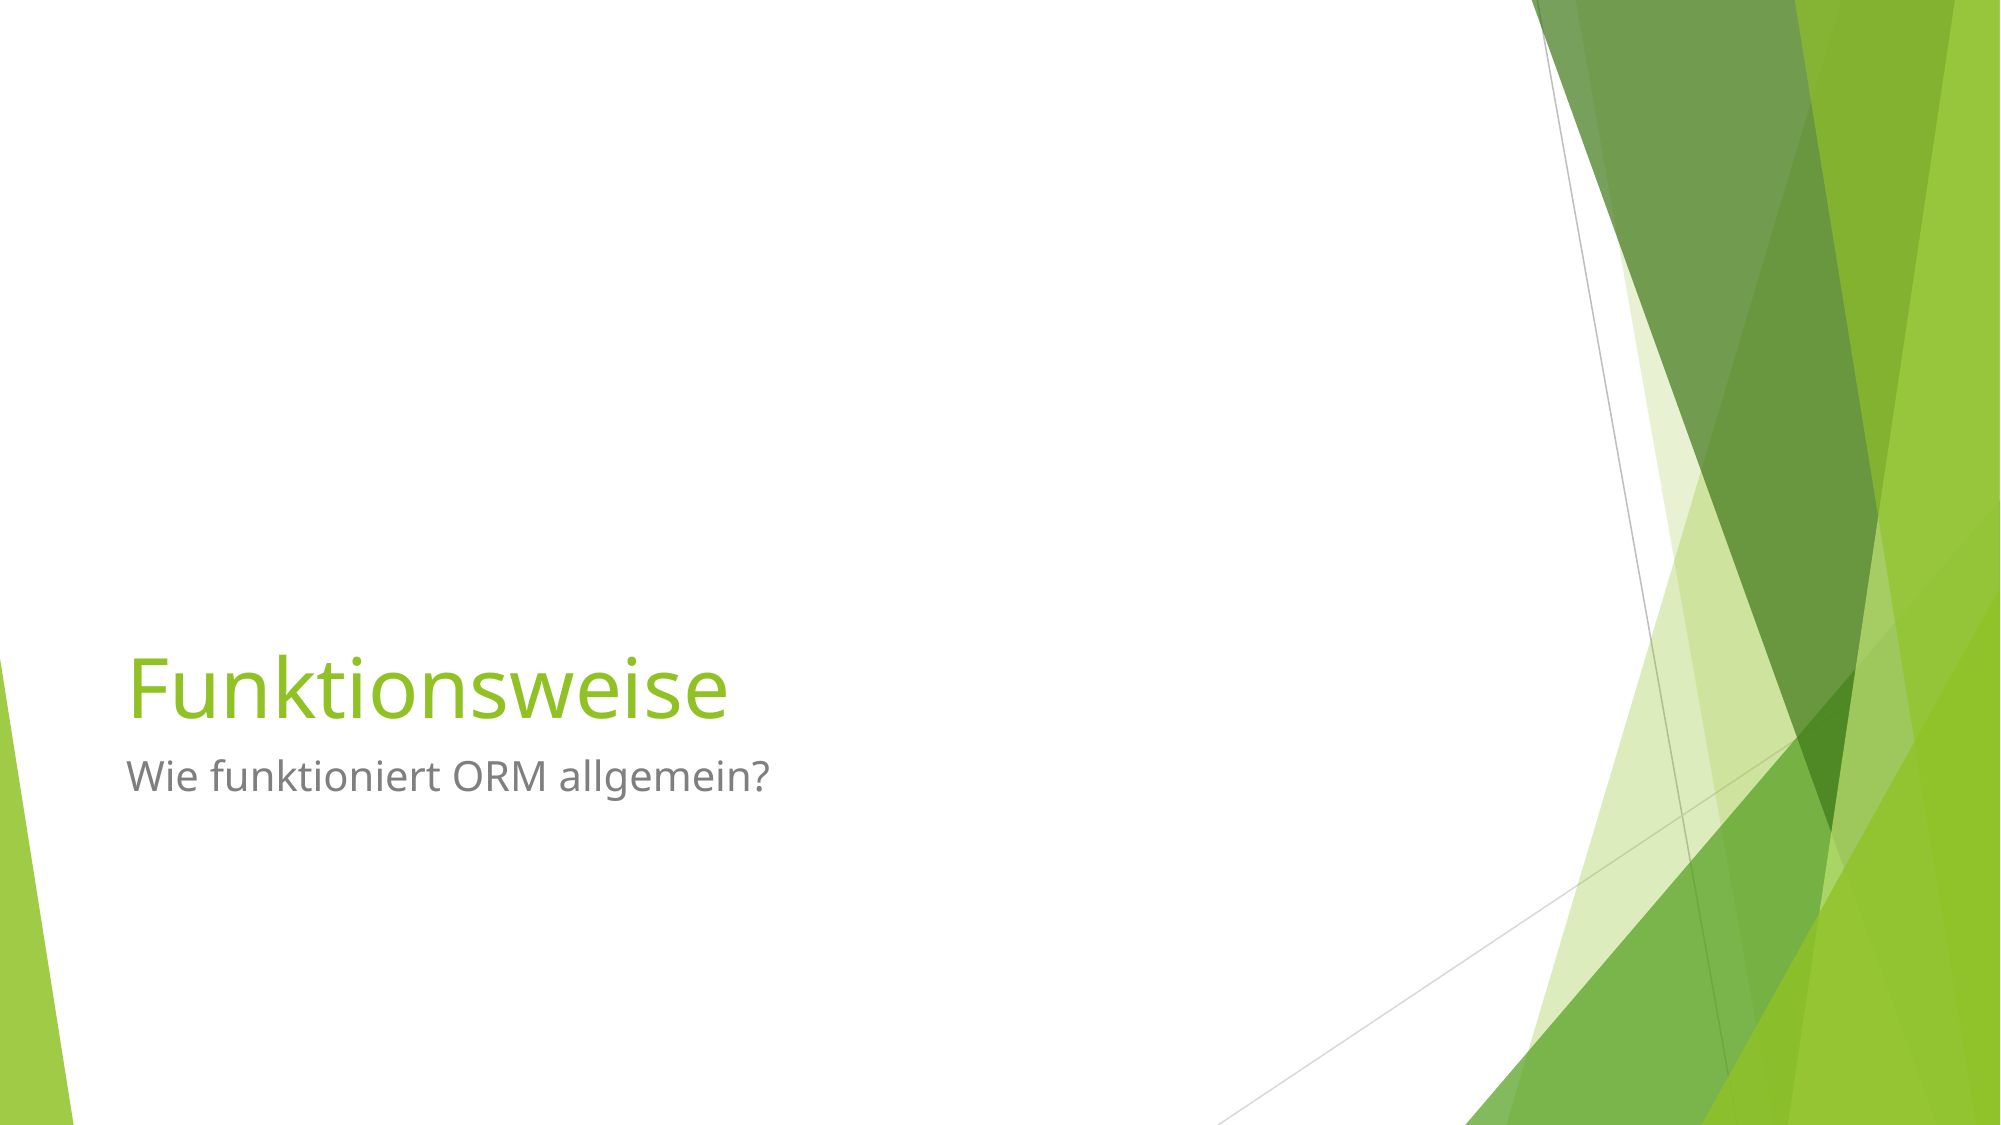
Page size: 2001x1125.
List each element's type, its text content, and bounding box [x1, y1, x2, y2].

list Wie funktioniert ORM allgemein? [111, 742, 1522, 884]
title Funktionsweise [111, 443, 1522, 742]
